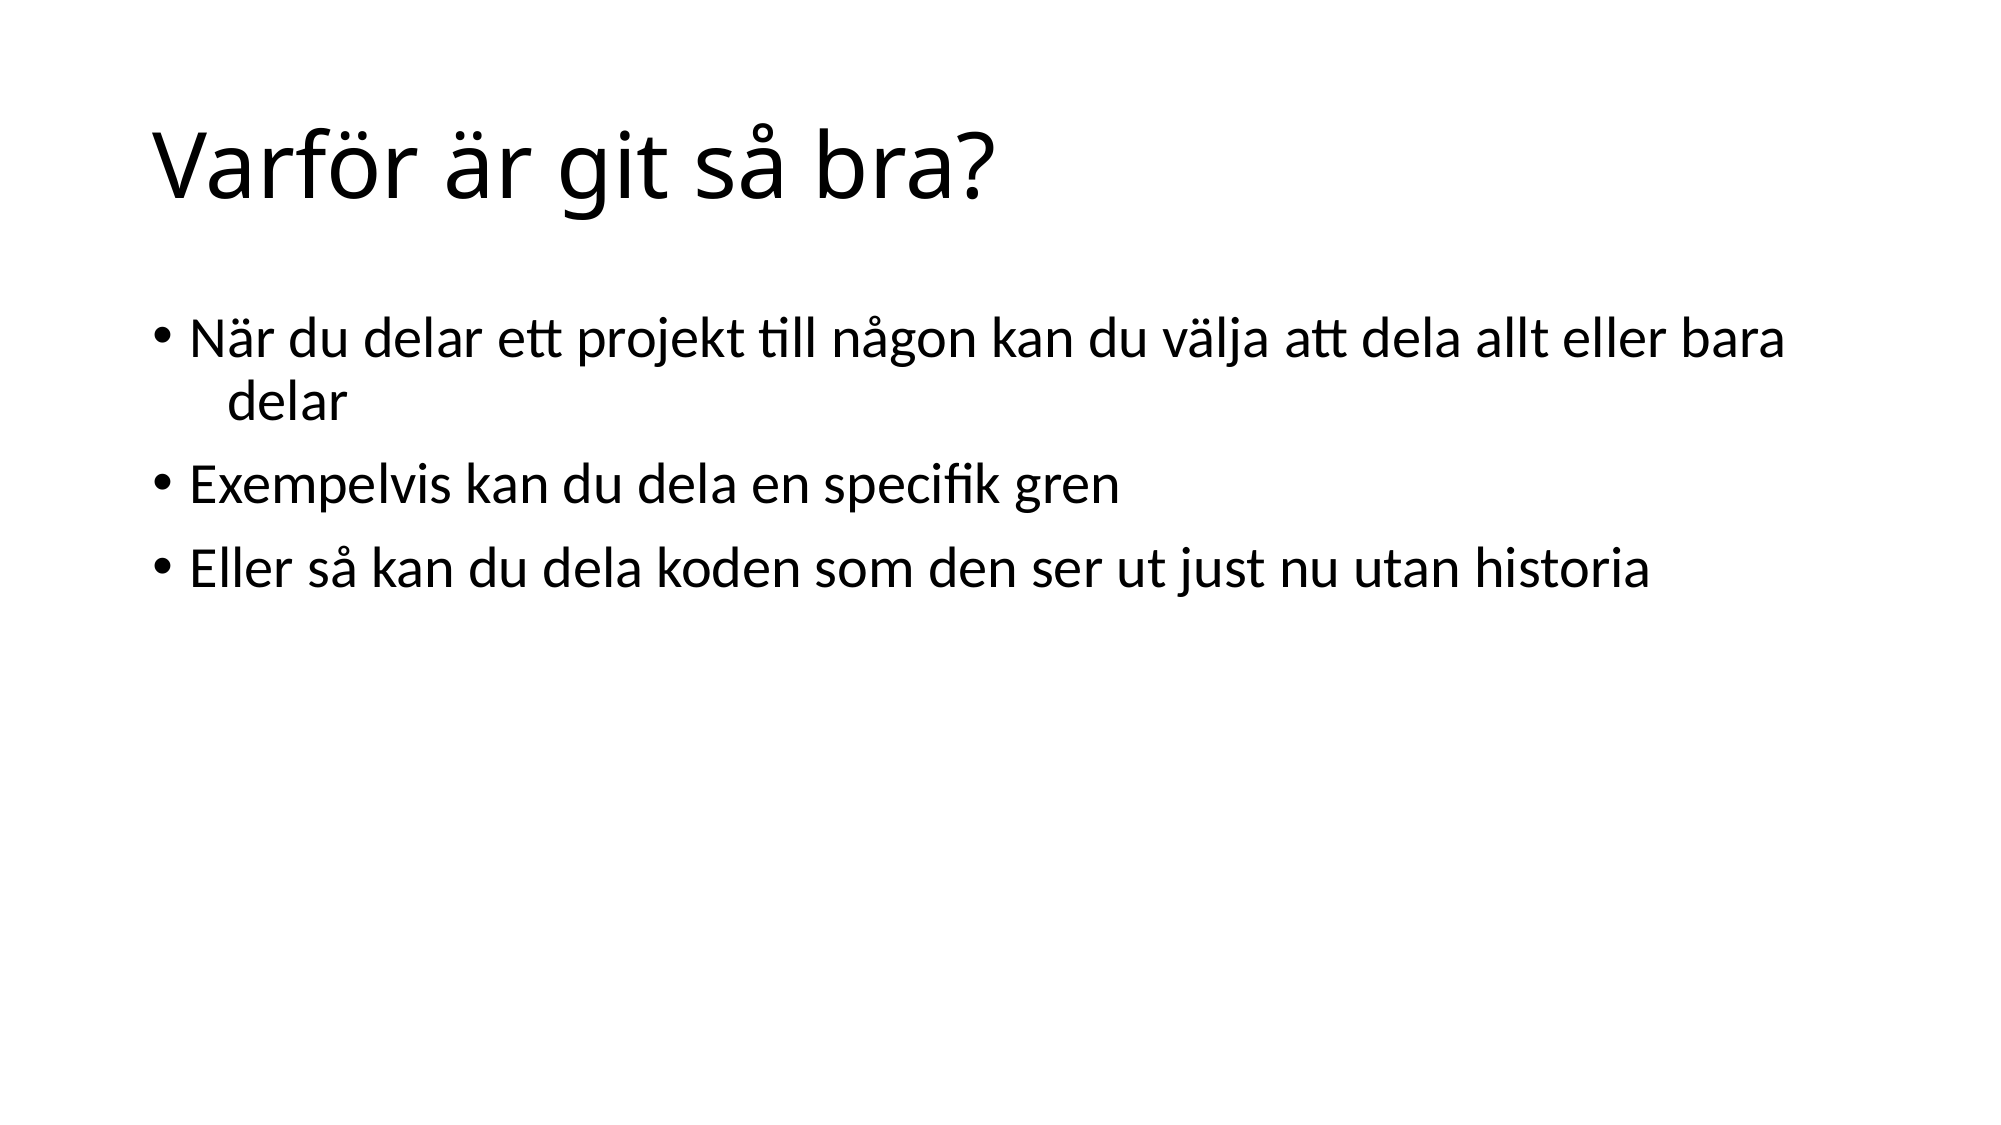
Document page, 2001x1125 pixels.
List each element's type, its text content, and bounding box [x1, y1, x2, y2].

list När du delar ett projekt till någon kan du välja att dela allt eller bara delar Exempelvis kan du dela en specifik gren Eller så kan du dela koden som den ser ut just nu utan historia [137, 299, 1863, 1014]
title Varför är git så bra? [137, 59, 1863, 278]
